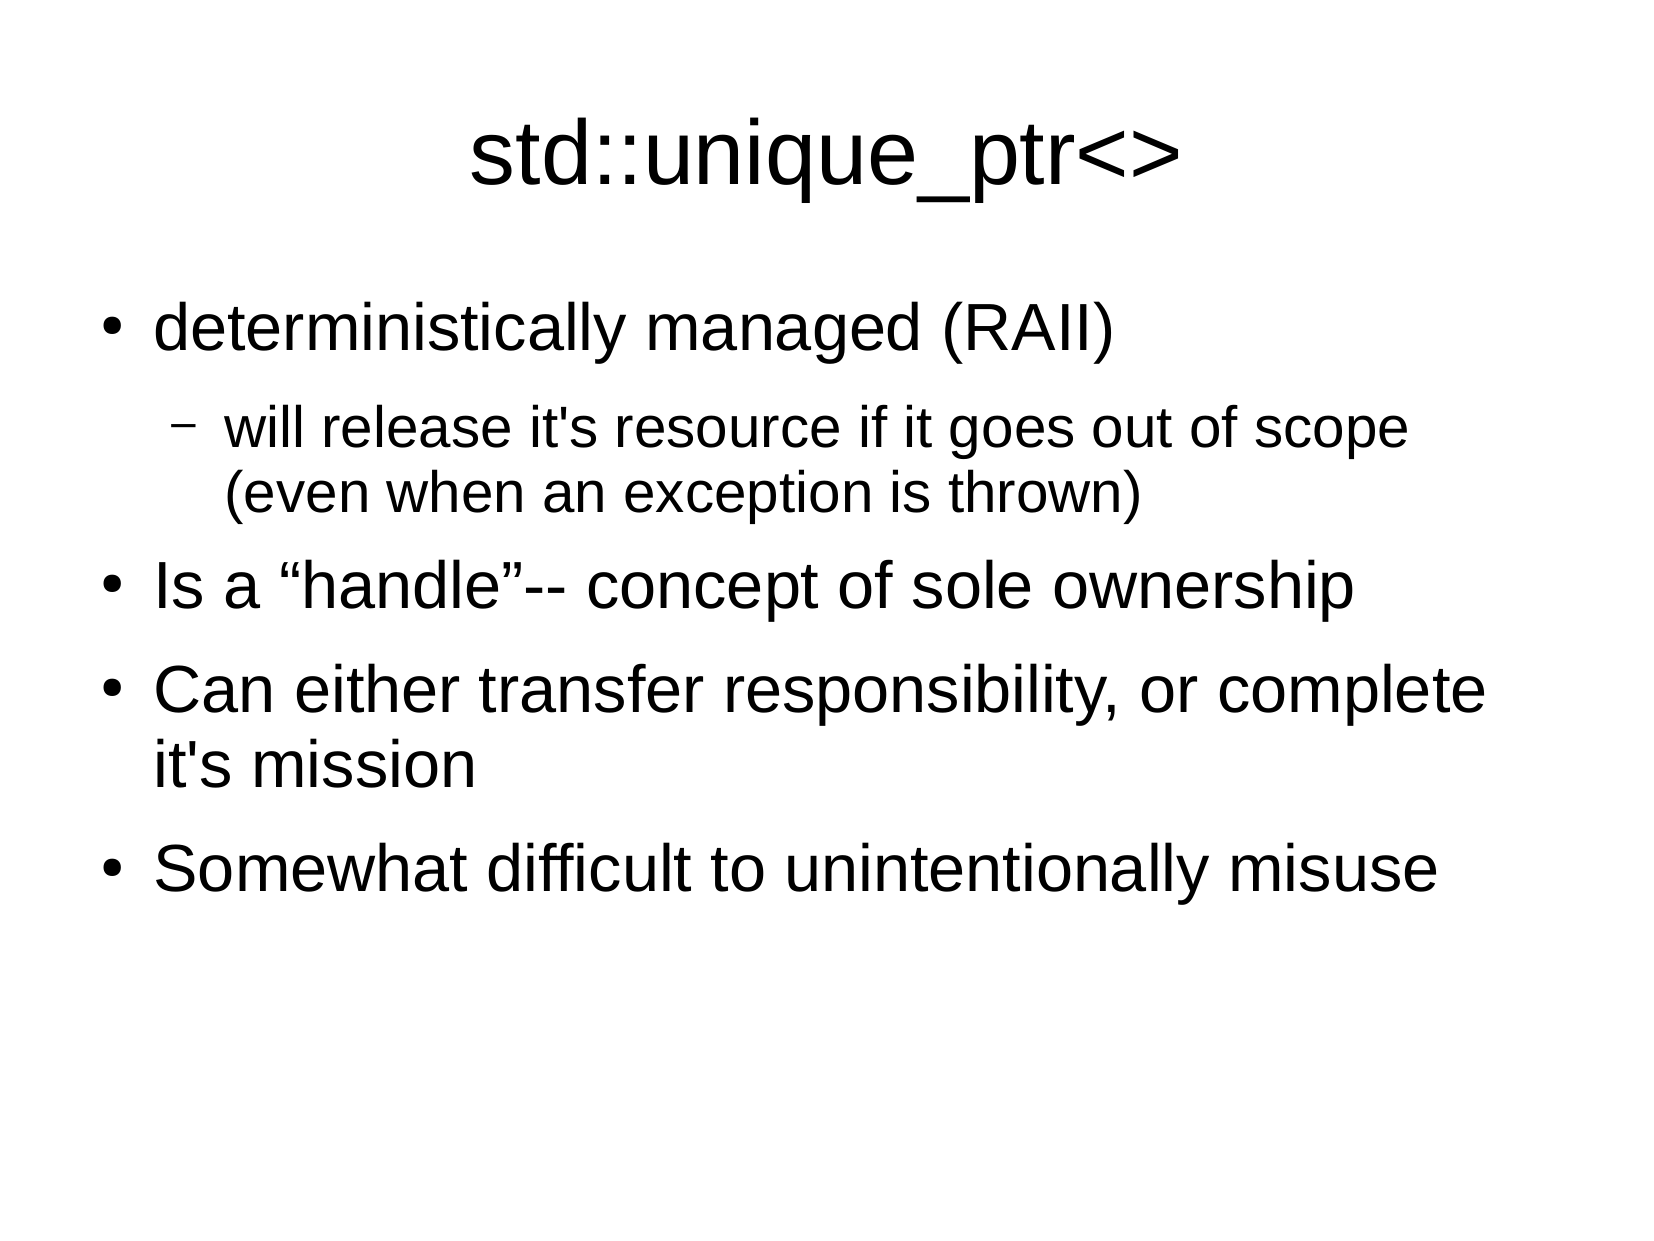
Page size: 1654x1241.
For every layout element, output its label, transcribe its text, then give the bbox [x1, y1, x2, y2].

title std::unique_ptr<> [82, 49, 1571, 257]
list deterministically managed (RAII) will release it's resource if it goes out of scope (even when an exception is thrown) Is a “handle”-- concept of sole ownership Can either transfer responsibility, or complete it's mission Somewhat difficult to unintentionally misuse [82, 290, 1538, 1010]
